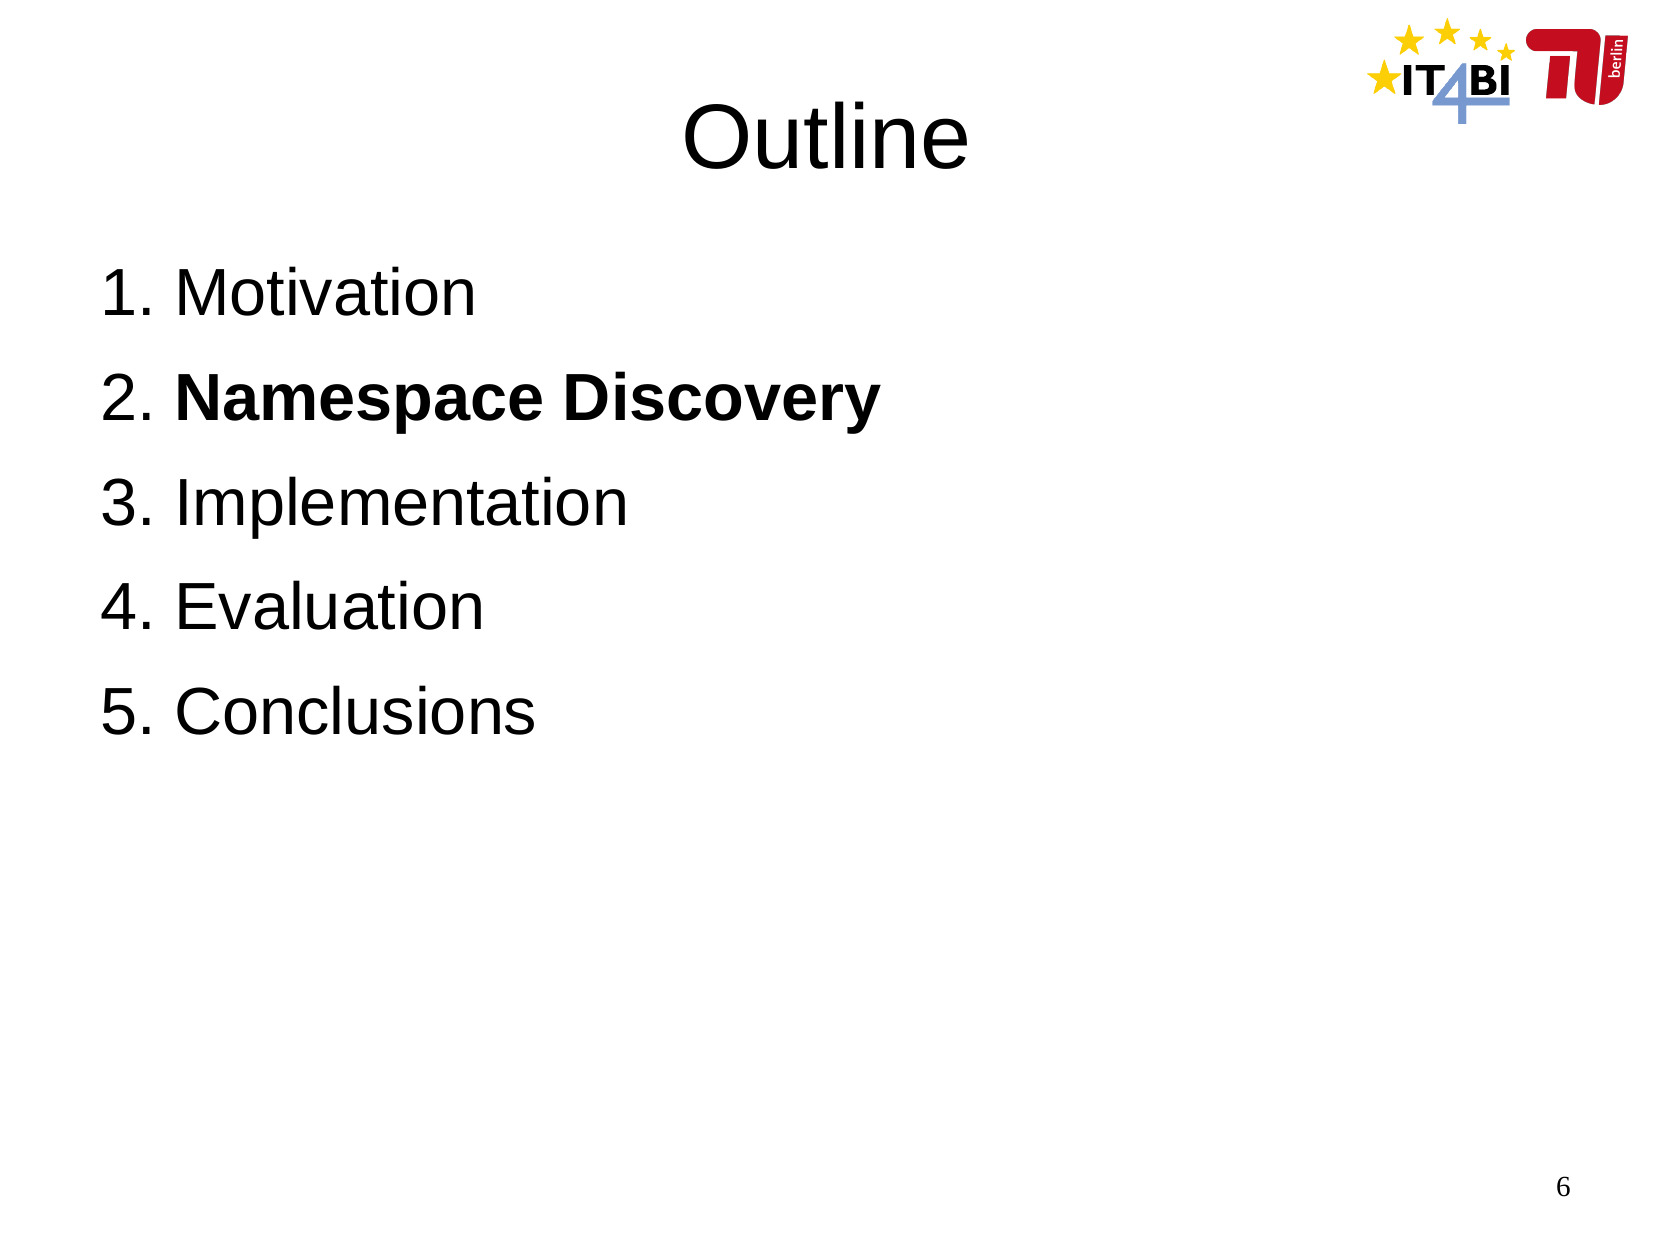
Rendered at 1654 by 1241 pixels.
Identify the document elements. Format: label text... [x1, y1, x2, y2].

picture [1367, 18, 1515, 49]
picture [1526, 29, 1628, 105]
list Motivation Namespace Discovery Implementation Evaluation Conclusions [82, 255, 1571, 1141]
title Outline [82, 49, 1571, 226]
